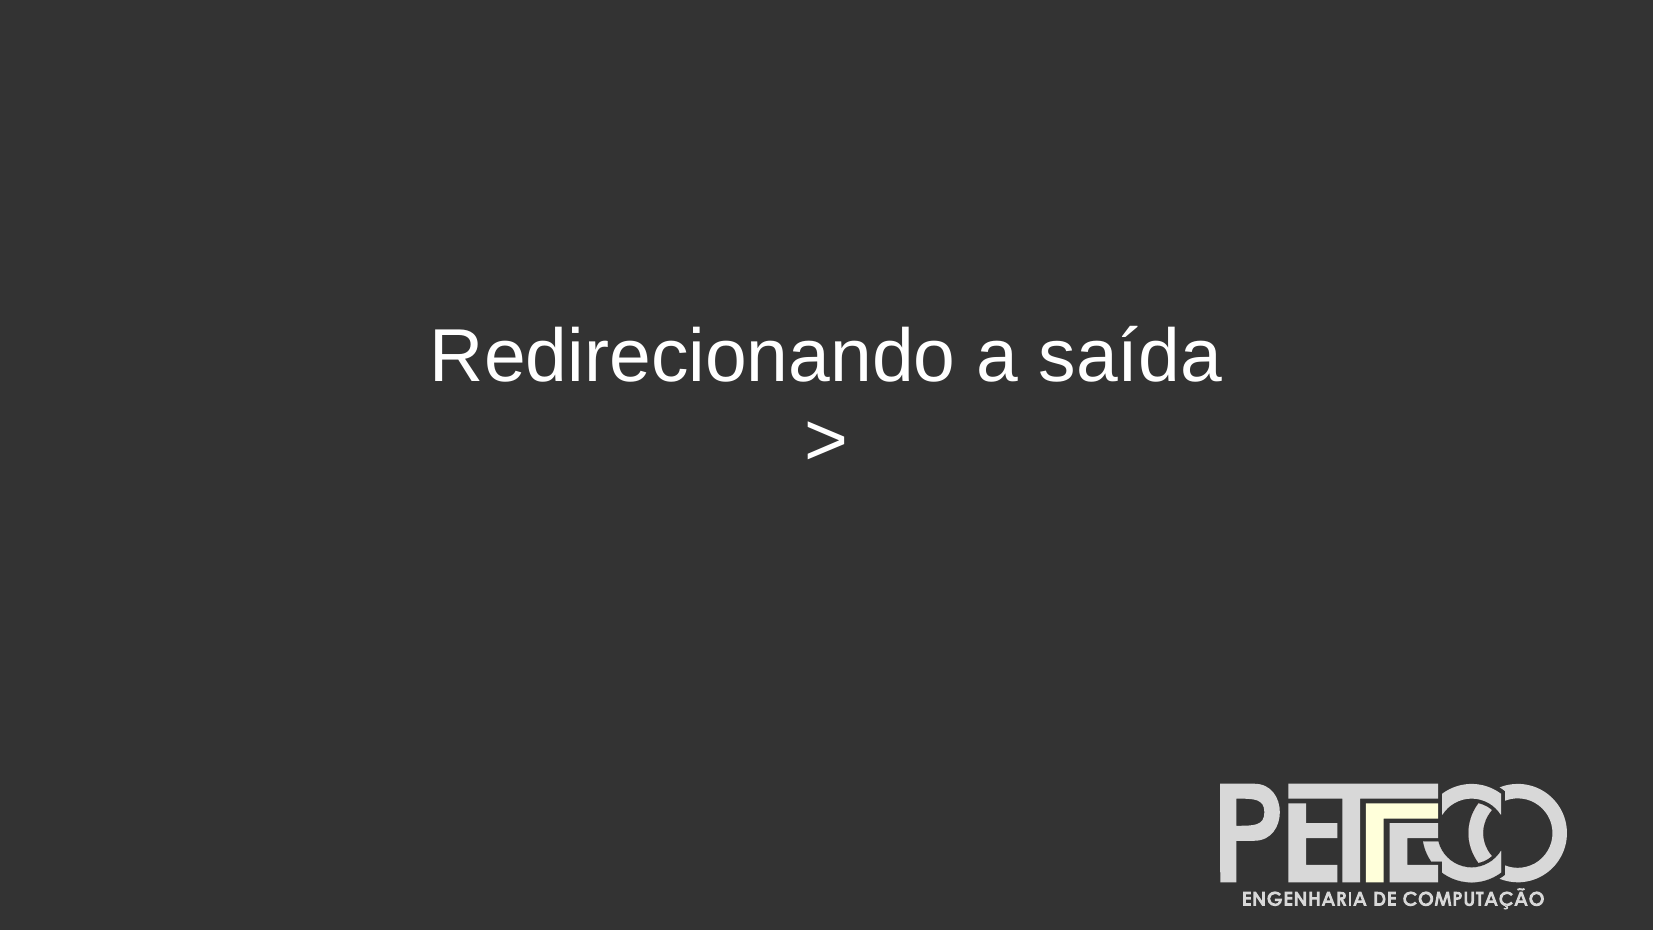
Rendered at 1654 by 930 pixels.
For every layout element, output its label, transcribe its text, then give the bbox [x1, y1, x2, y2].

subtitle Redirecionando a saída > [82, 37, 1571, 757]
